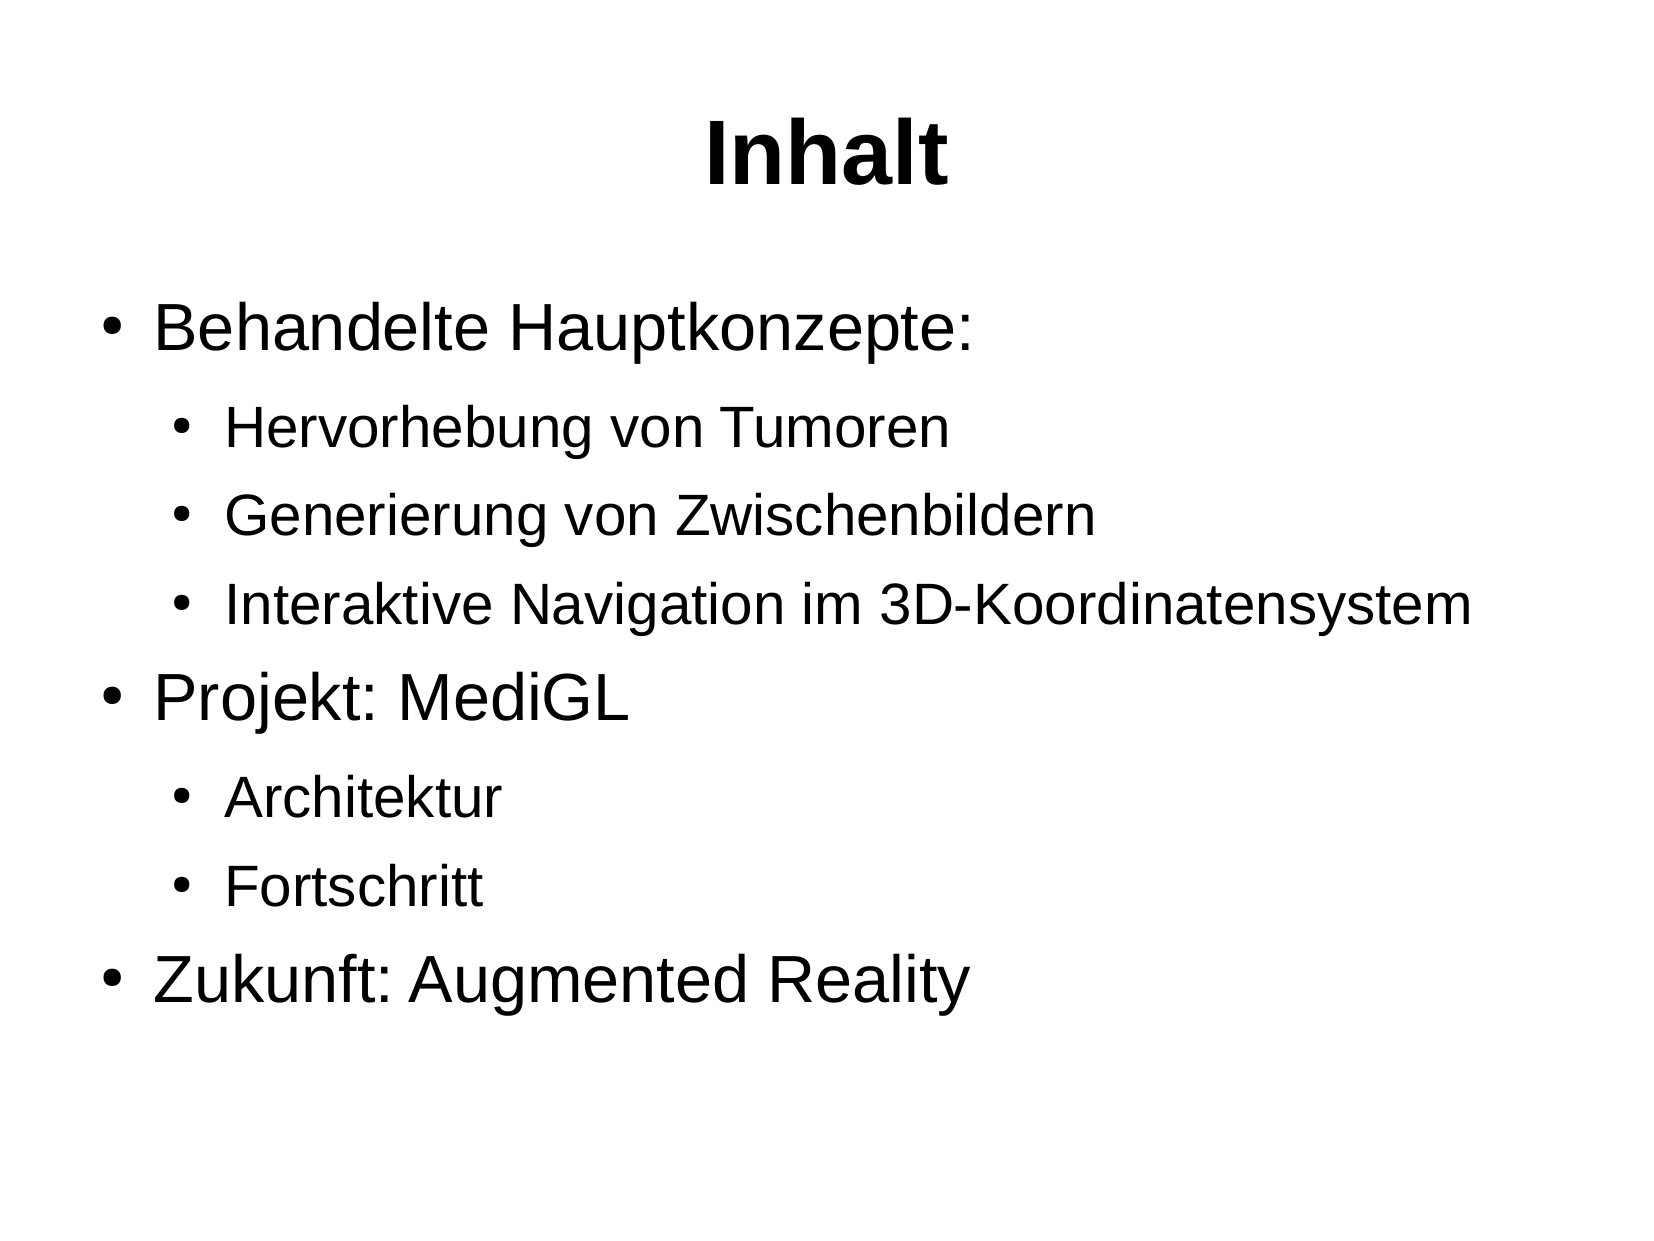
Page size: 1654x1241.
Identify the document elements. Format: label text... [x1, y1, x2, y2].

list Behandelte Hauptkonzepte: Hervorhebung von Tumoren Generierung von Zwischenbildern Interaktive Navigation im 3D-Koordinatensystem Projekt: MediGL Architektur Fortschritt Zukunft: Augmented Reality [82, 290, 1571, 1109]
title Inhalt [82, 49, 1571, 257]
